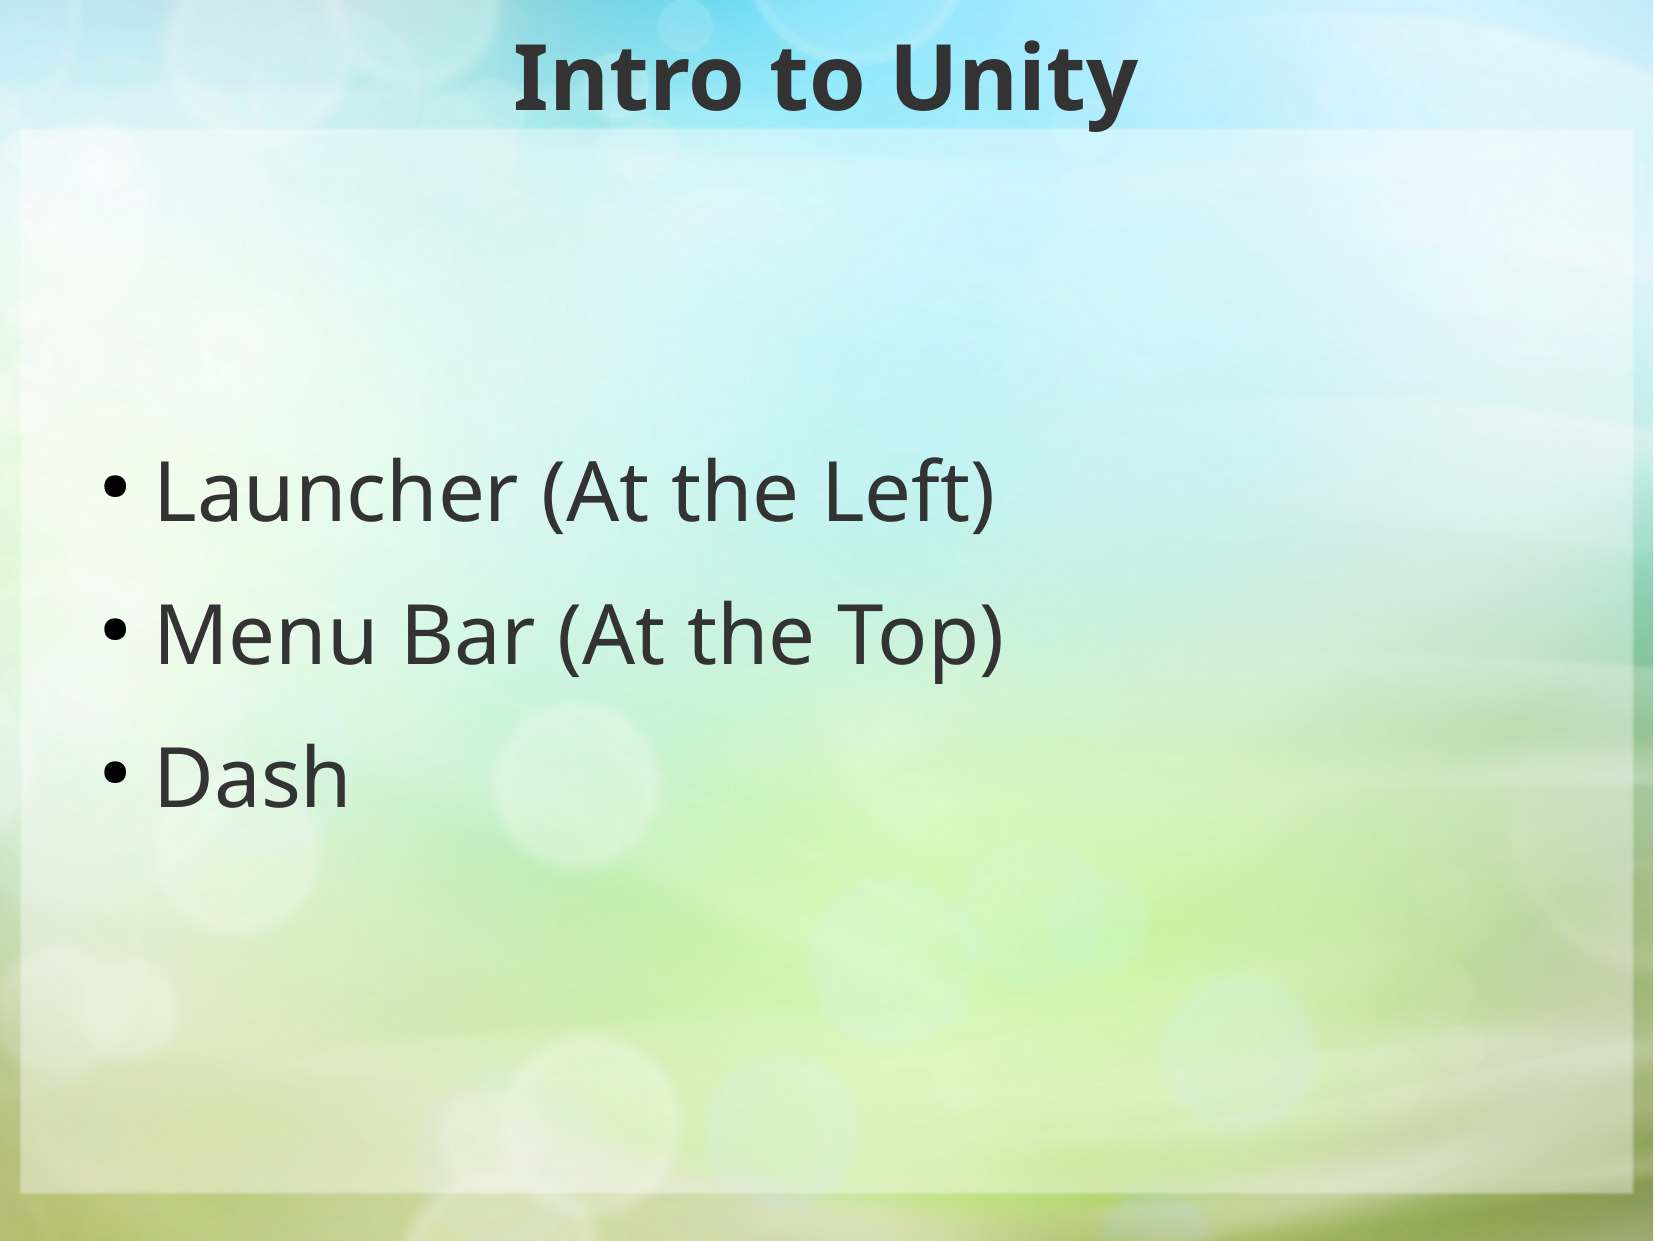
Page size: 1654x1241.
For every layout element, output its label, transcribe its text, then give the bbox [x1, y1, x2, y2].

list Launcher (At the Left) Menu Bar (At the Top) Dash [82, 222, 1571, 1042]
picture [0, 0, 1654, 1241]
title Intro to Unity [82, 0, 1571, 151]
